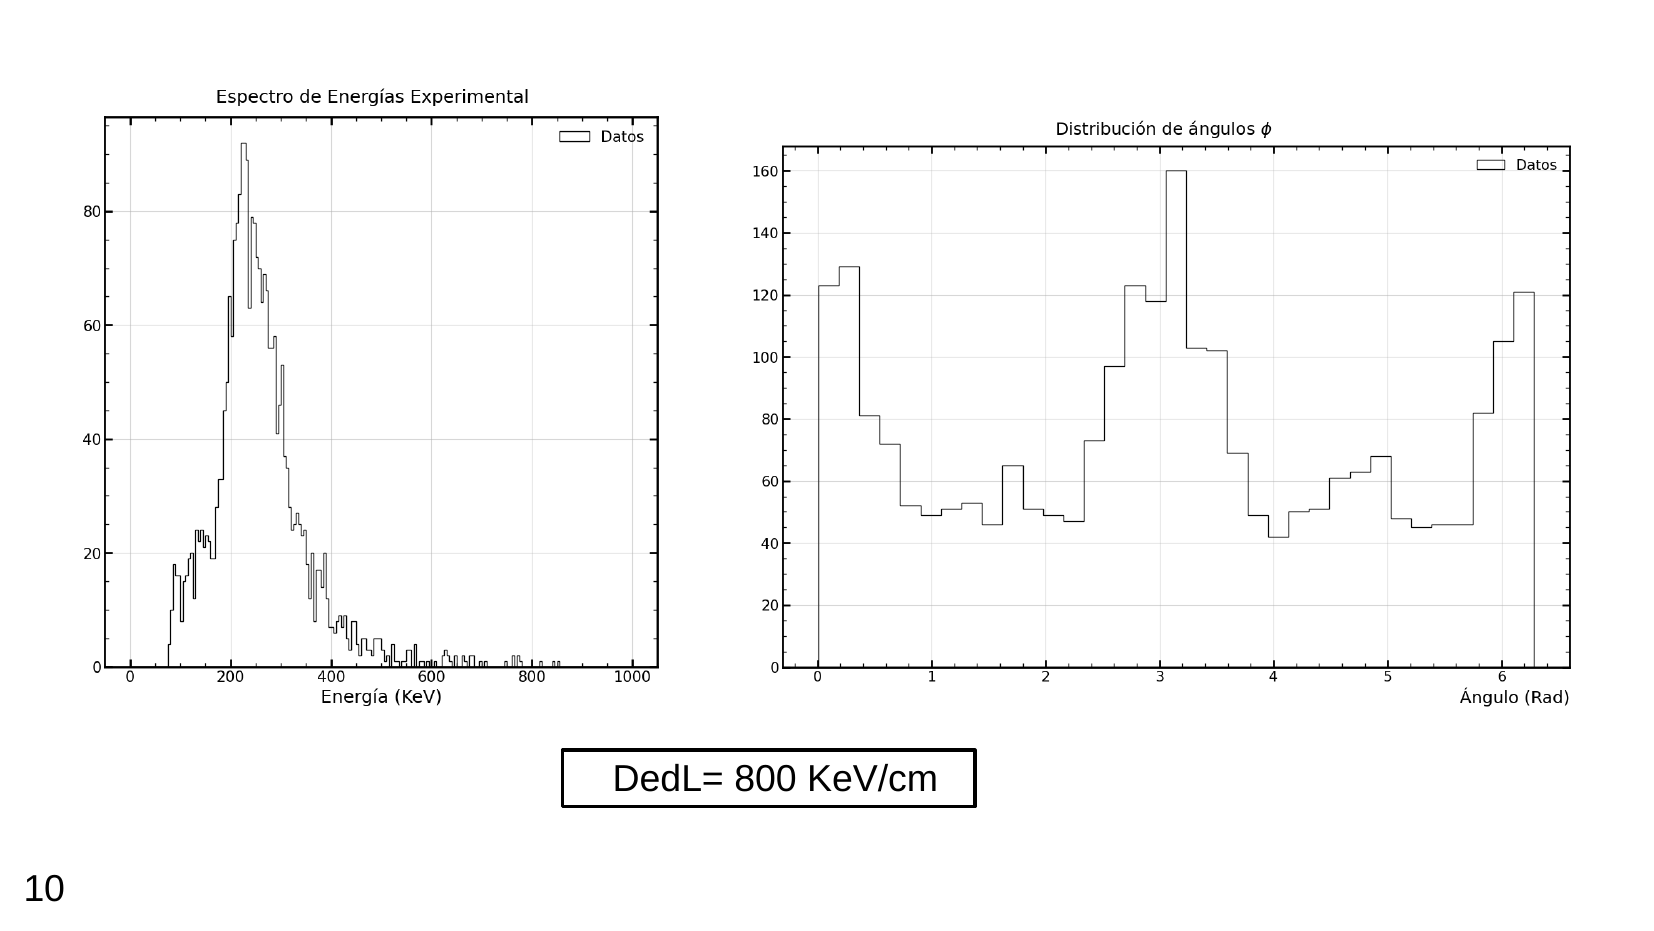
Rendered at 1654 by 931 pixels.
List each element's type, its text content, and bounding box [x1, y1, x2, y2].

text_box DedL= 800 KeV/cm [562, 750, 976, 807]
text_box <number> [8, 860, 638, 931]
picture [745, 112, 1576, 713]
picture [75, 81, 664, 713]
